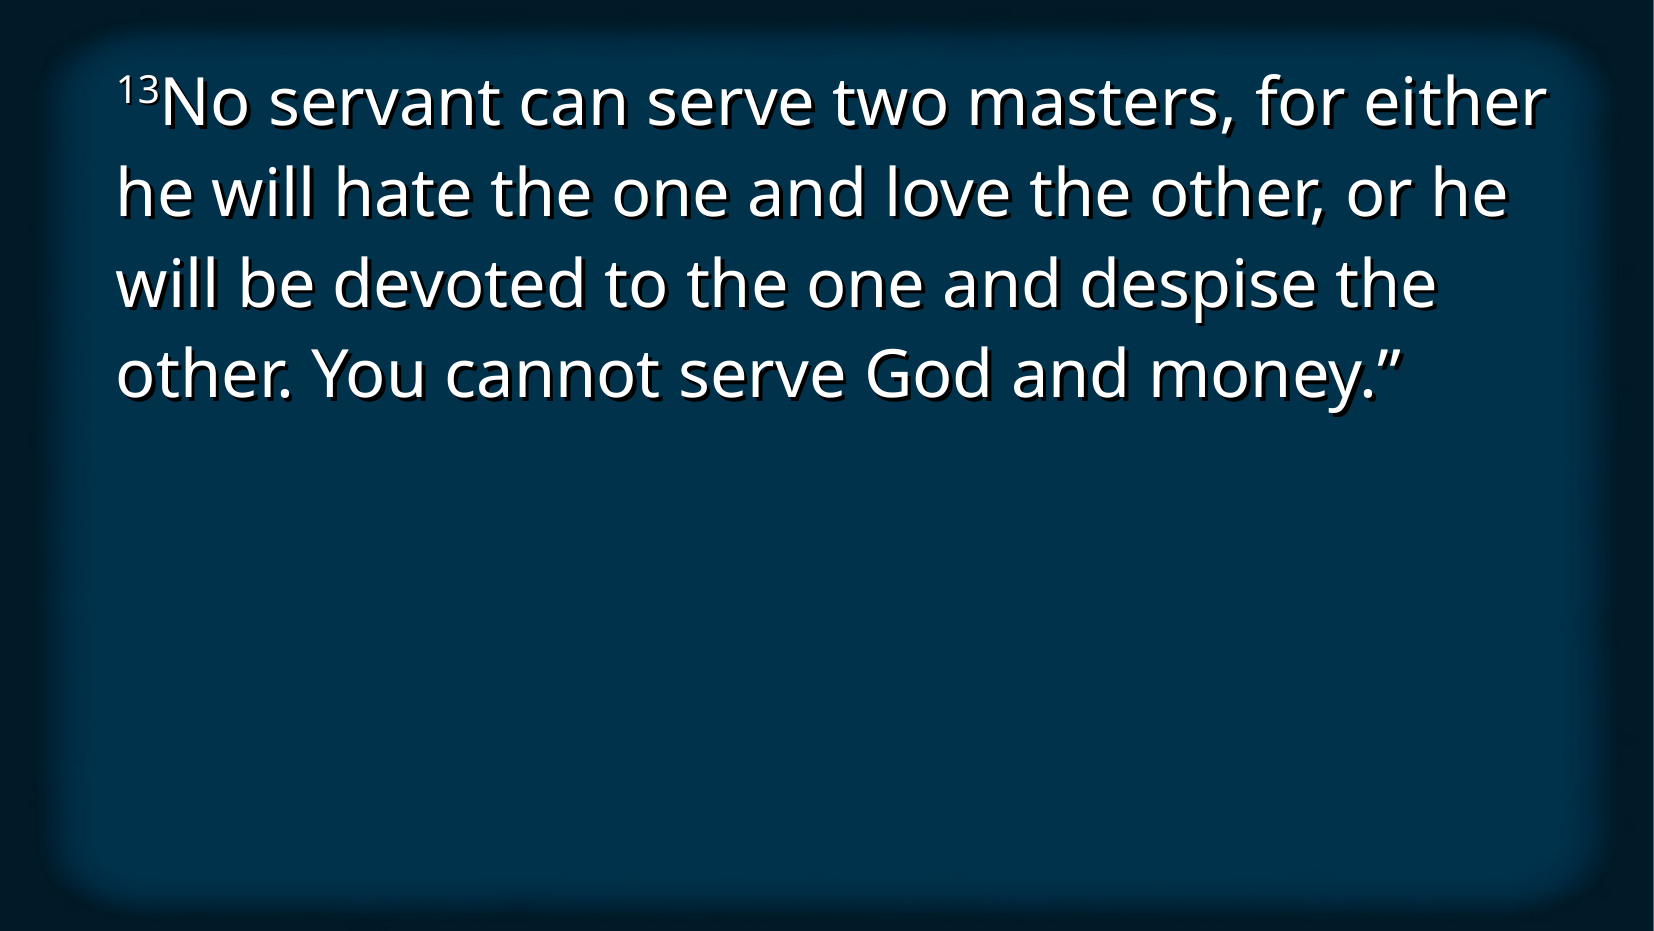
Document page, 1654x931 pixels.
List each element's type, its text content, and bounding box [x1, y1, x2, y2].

text_box 13No servant can serve two masters, for either he will hate the one and love the other, or he will be devoted to the one and despise the other. You cannot serve God and money.” [101, 46, 1572, 417]
picture [0, 0, 1654, 931]
